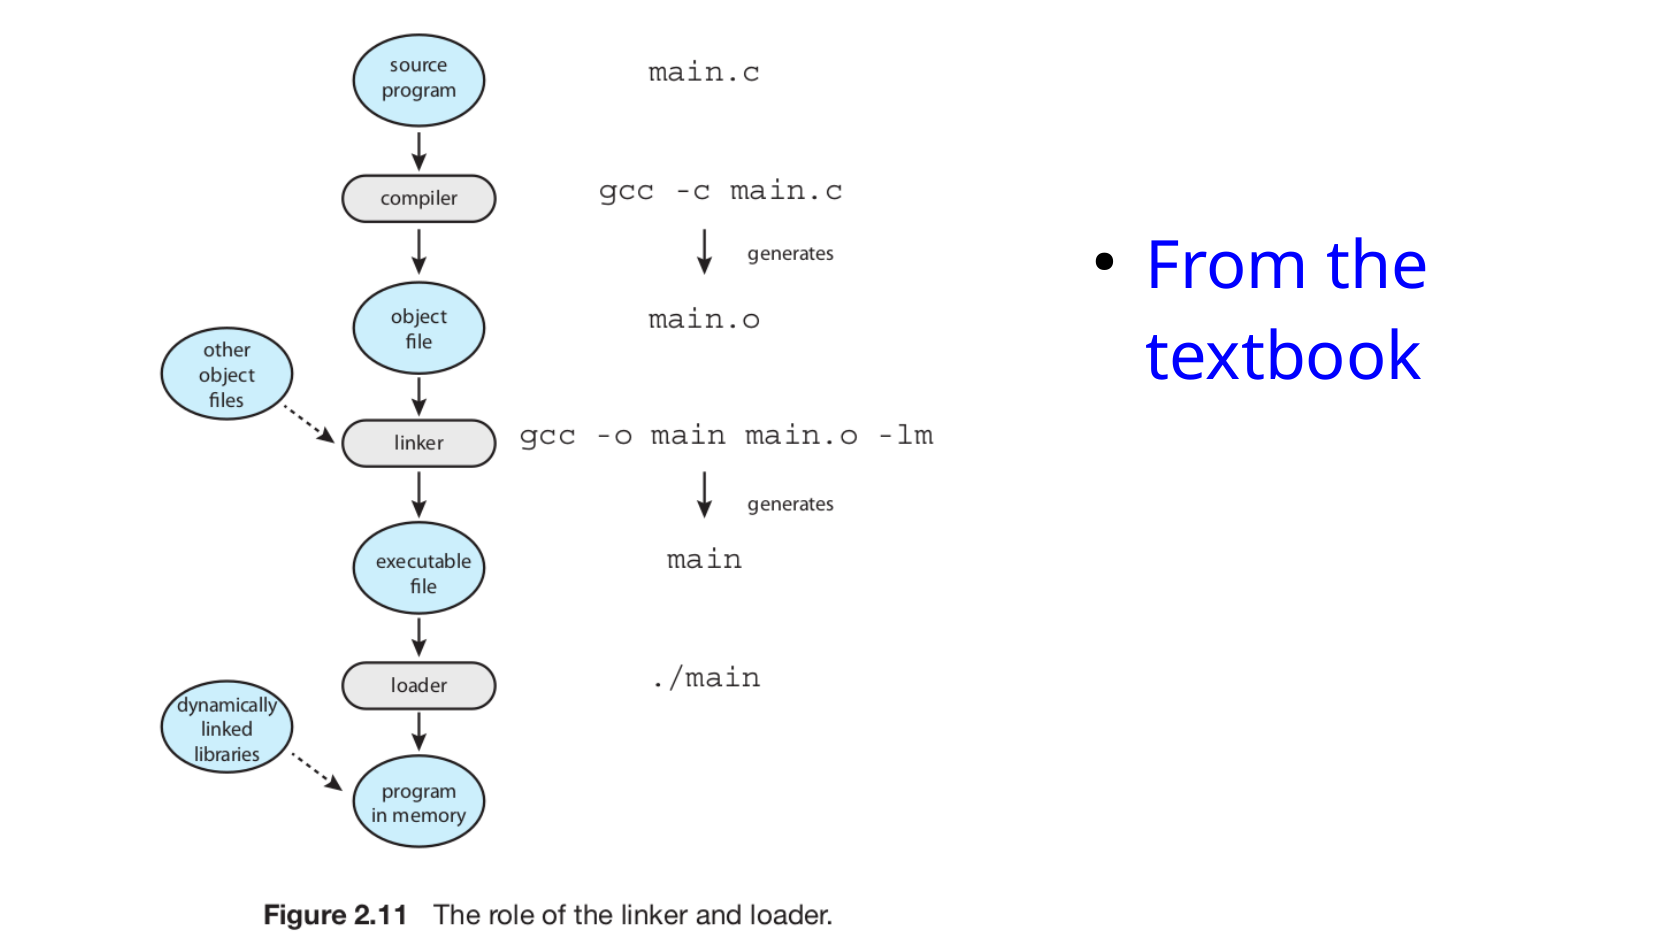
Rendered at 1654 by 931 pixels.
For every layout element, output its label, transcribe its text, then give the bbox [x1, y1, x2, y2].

picture [70, 14, 973, 931]
list From the textbook [1074, 217, 1571, 758]
